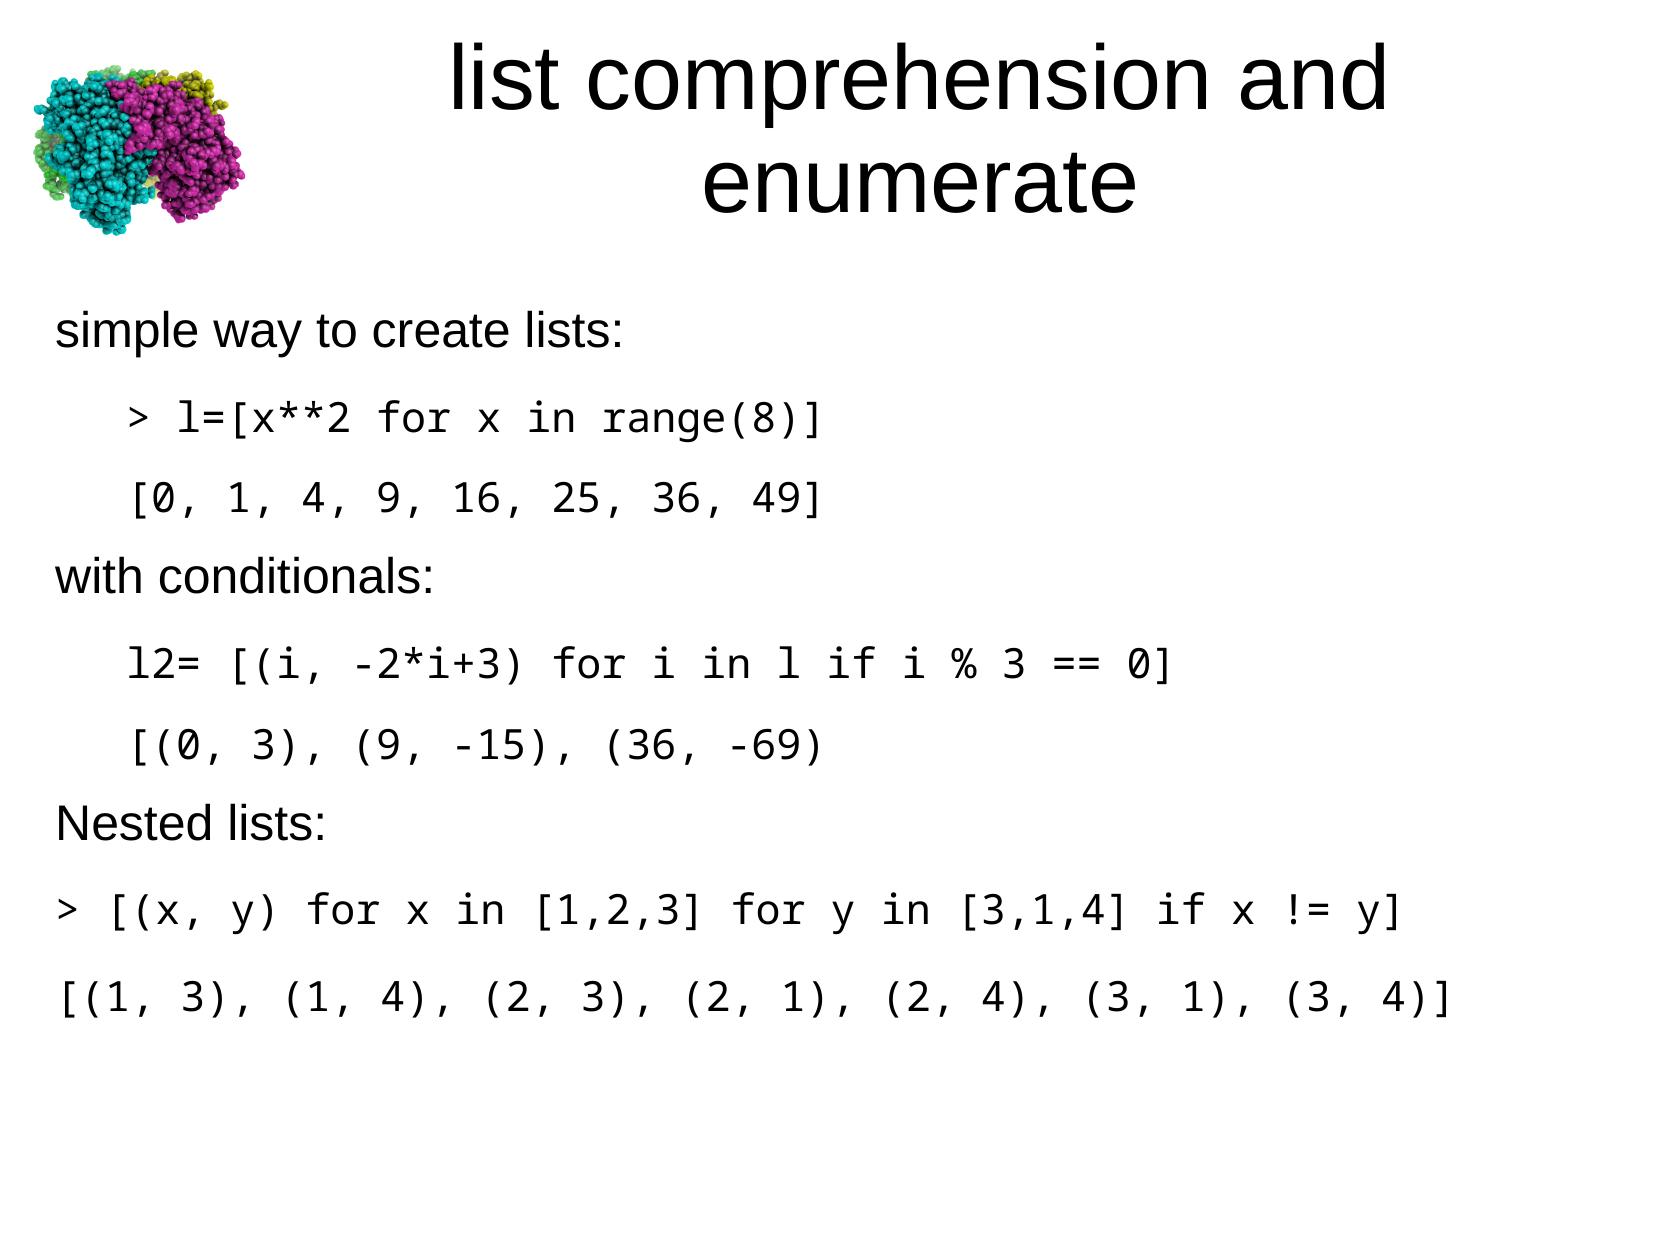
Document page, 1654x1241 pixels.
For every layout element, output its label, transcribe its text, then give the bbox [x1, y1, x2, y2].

picture [27, 59, 253, 240]
list simple way to create lists: > l=[x**2 for x in range(8)] [0, 1, 4, 9, 16, 25, 36, 49] with conditionals: l2= [(i, -2*i+3) for i in l if i % 3 == 0] [(0, 3), (9, -15), (36, -69) Nested lists: > [(x, y) for x in [1,2,3] for y in [3,1,4] if x != y] [(1, 3), (1, 4), (2, 3), (2, 1), (2, 4), (3, 1), (3, 4)] [37, 302, 1591, 1106]
title list comprehension and enumerate [270, 25, 1571, 233]
